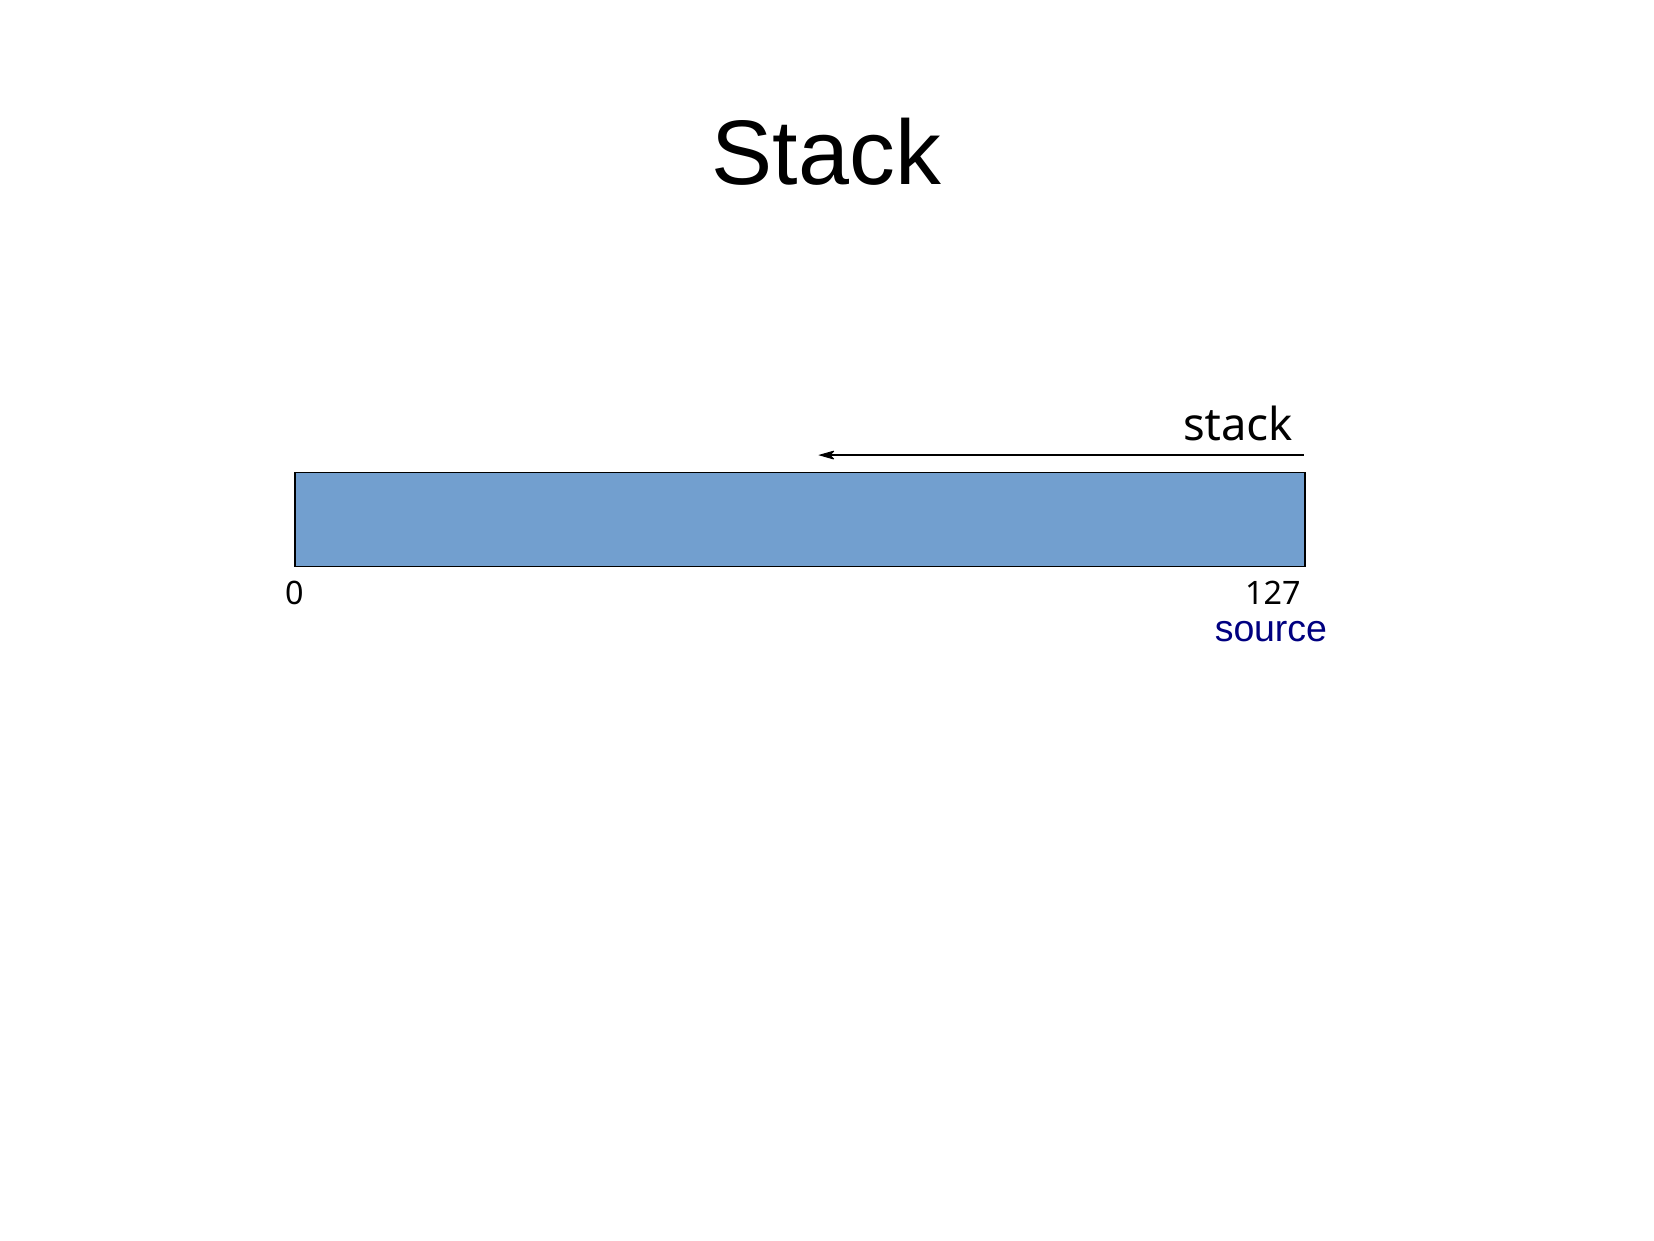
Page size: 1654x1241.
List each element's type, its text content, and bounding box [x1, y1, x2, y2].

text_box source [1200, 600, 1342, 657]
title Stack [82, 49, 1571, 257]
picture [120, 390, 1471, 625]
